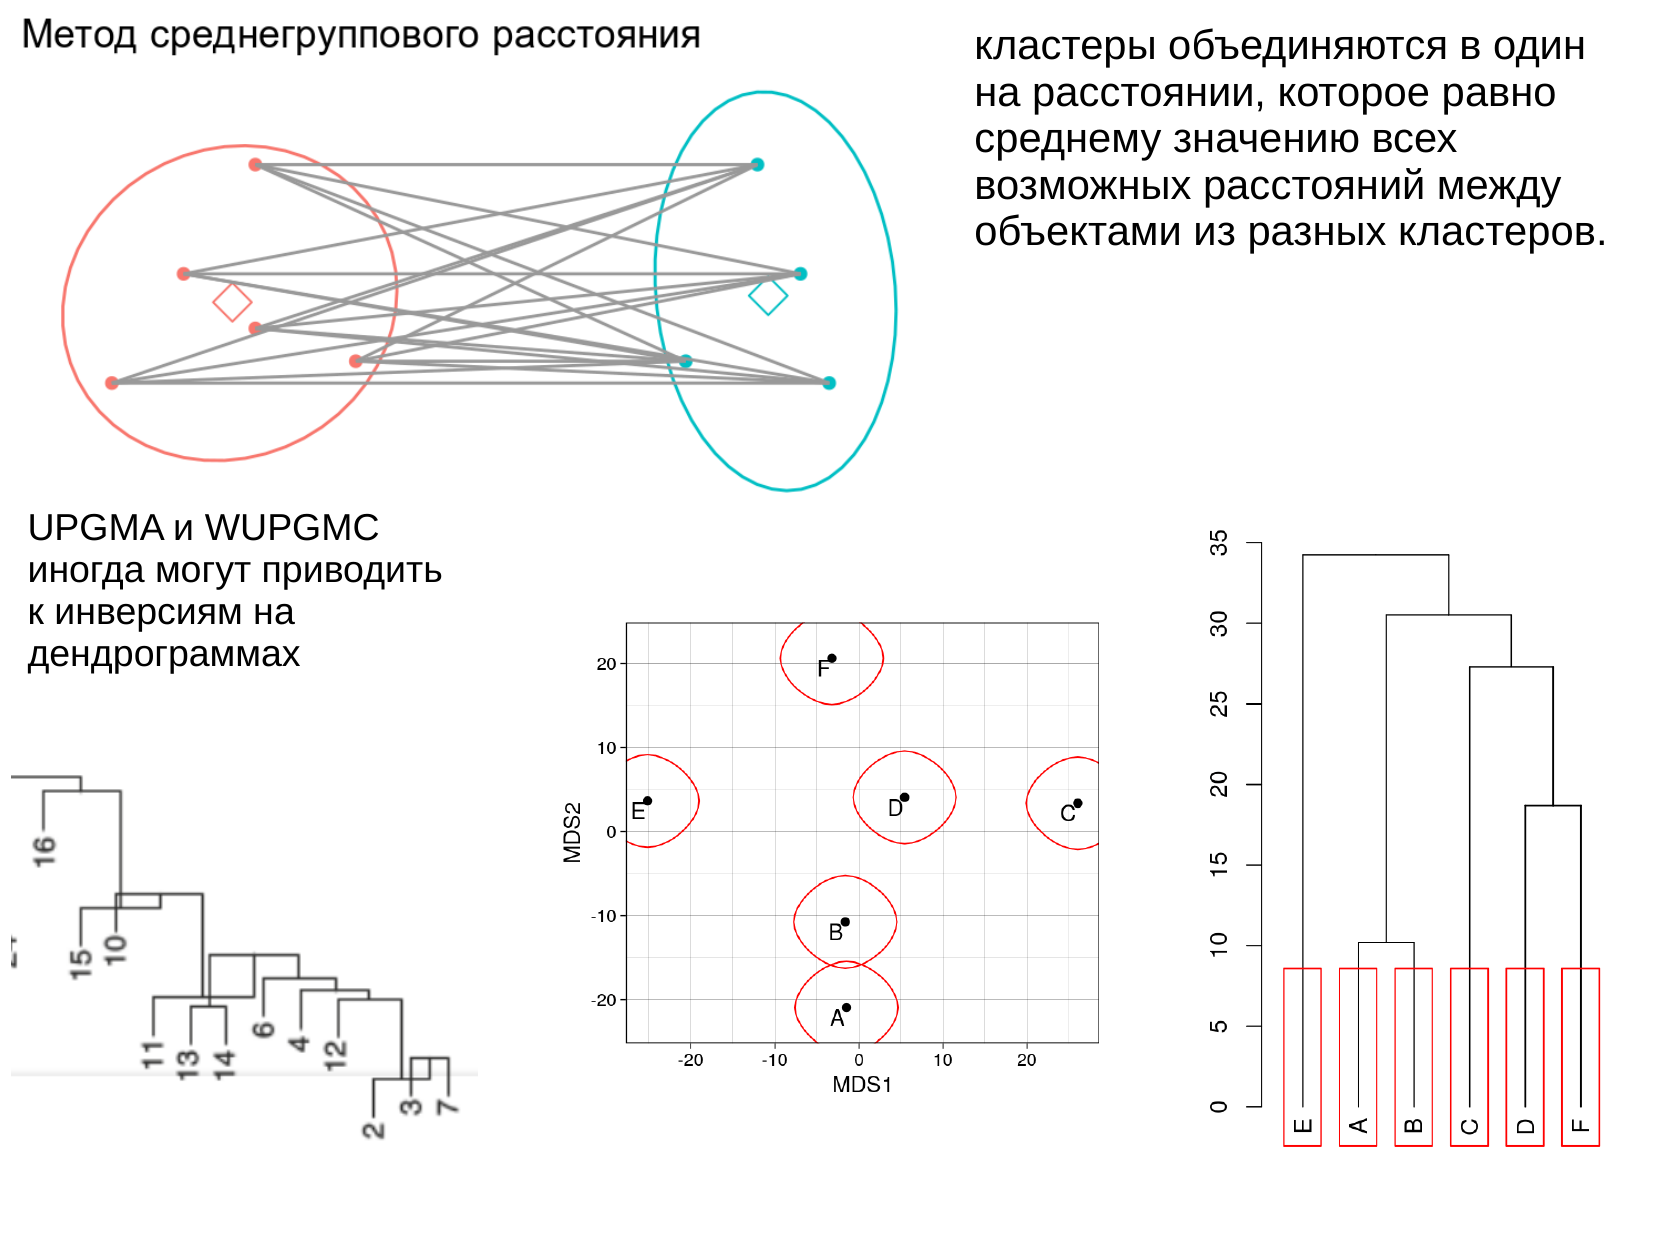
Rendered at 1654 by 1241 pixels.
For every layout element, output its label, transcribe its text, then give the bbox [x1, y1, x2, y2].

picture [0, 2, 1645, 1223]
text_box кластеры объединяются в один на расстоянии, которое равно среднему значению всех возможных расстояний между объектами из разных кластеров. [959, 14, 1645, 494]
text_box UPGMA и WUPGMС иногда могут приводить к инверсиям на дендрограммах [12, 499, 482, 1220]
picture [11, 738, 478, 1150]
